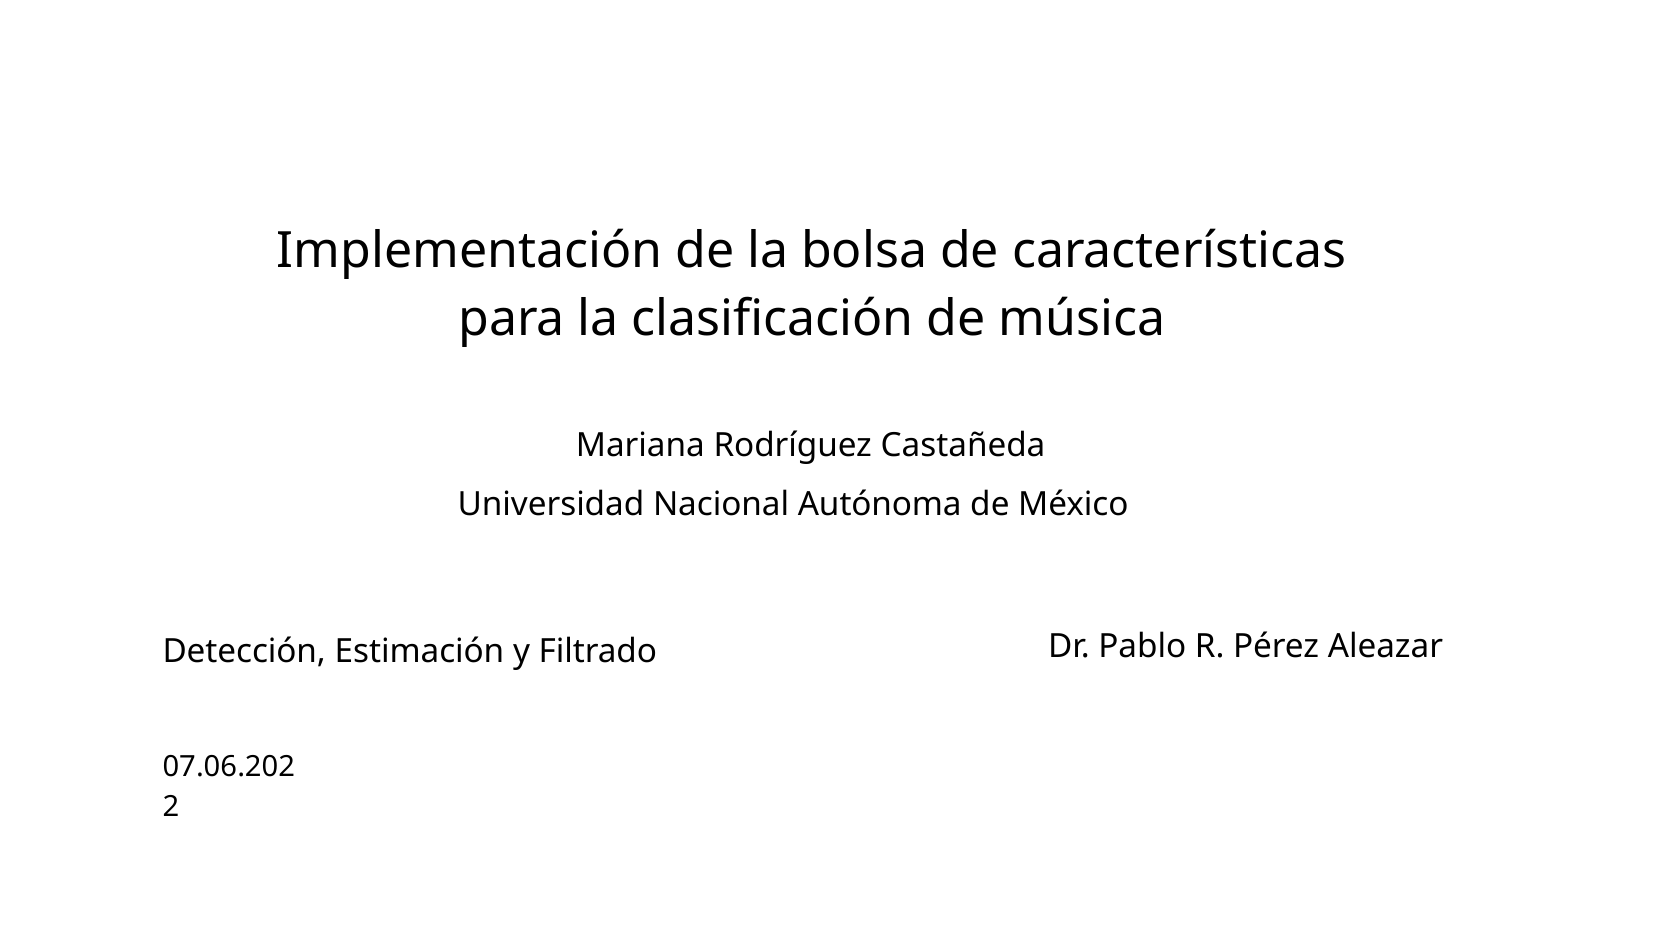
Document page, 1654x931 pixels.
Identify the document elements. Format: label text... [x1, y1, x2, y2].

text_box Universidad Nacional Autónoma de México [442, 472, 1152, 532]
text_box Implementación de la bolsa de características para la clasificación de música [206, 206, 1418, 355]
text_box Mariana Rodríguez Castañeda [561, 413, 1063, 472]
text_box Dr. Pablo R. Pérez Aleazar [1033, 614, 1477, 674]
text_box Detección, Estimación y Filtrado [147, 620, 680, 679]
text_box 07.06.2022 [147, 738, 325, 798]
